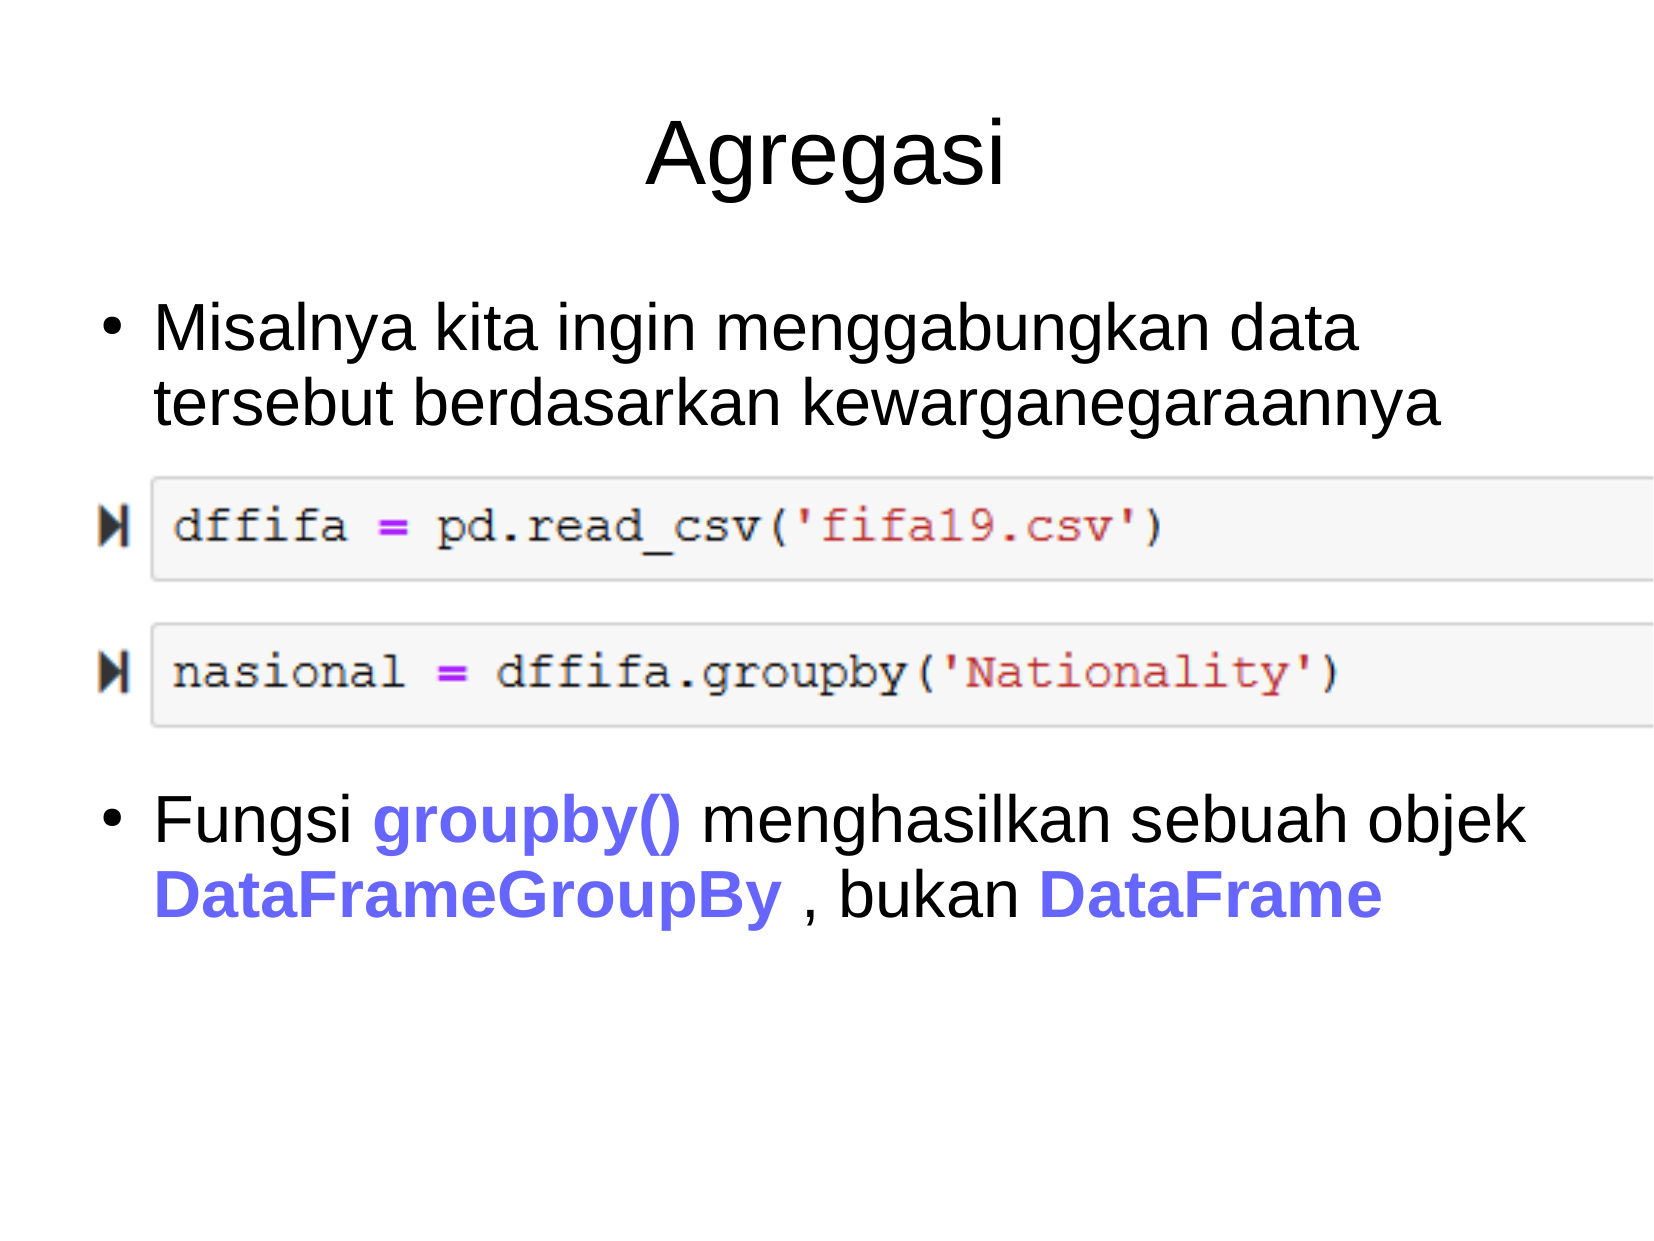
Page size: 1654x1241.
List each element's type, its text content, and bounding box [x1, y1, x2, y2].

list Misalnya kita ingin menggabungkan data tersebut berdasarkan kewarganegaraannya Fungsi groupby() menghasilkan sebuah objek DataFrameGroupBy , bukan DataFrame [82, 290, 1571, 451]
title Agregasi [82, 49, 1571, 257]
list Misalnya kita ingin menggabungkan data tersebut berdasarkan kewarganegaraannya Fungsi groupby() menghasilkan sebuah objek DataFrameGroupBy , bukan DataFrame [82, 752, 1571, 1010]
picture [67, 451, 1654, 752]
